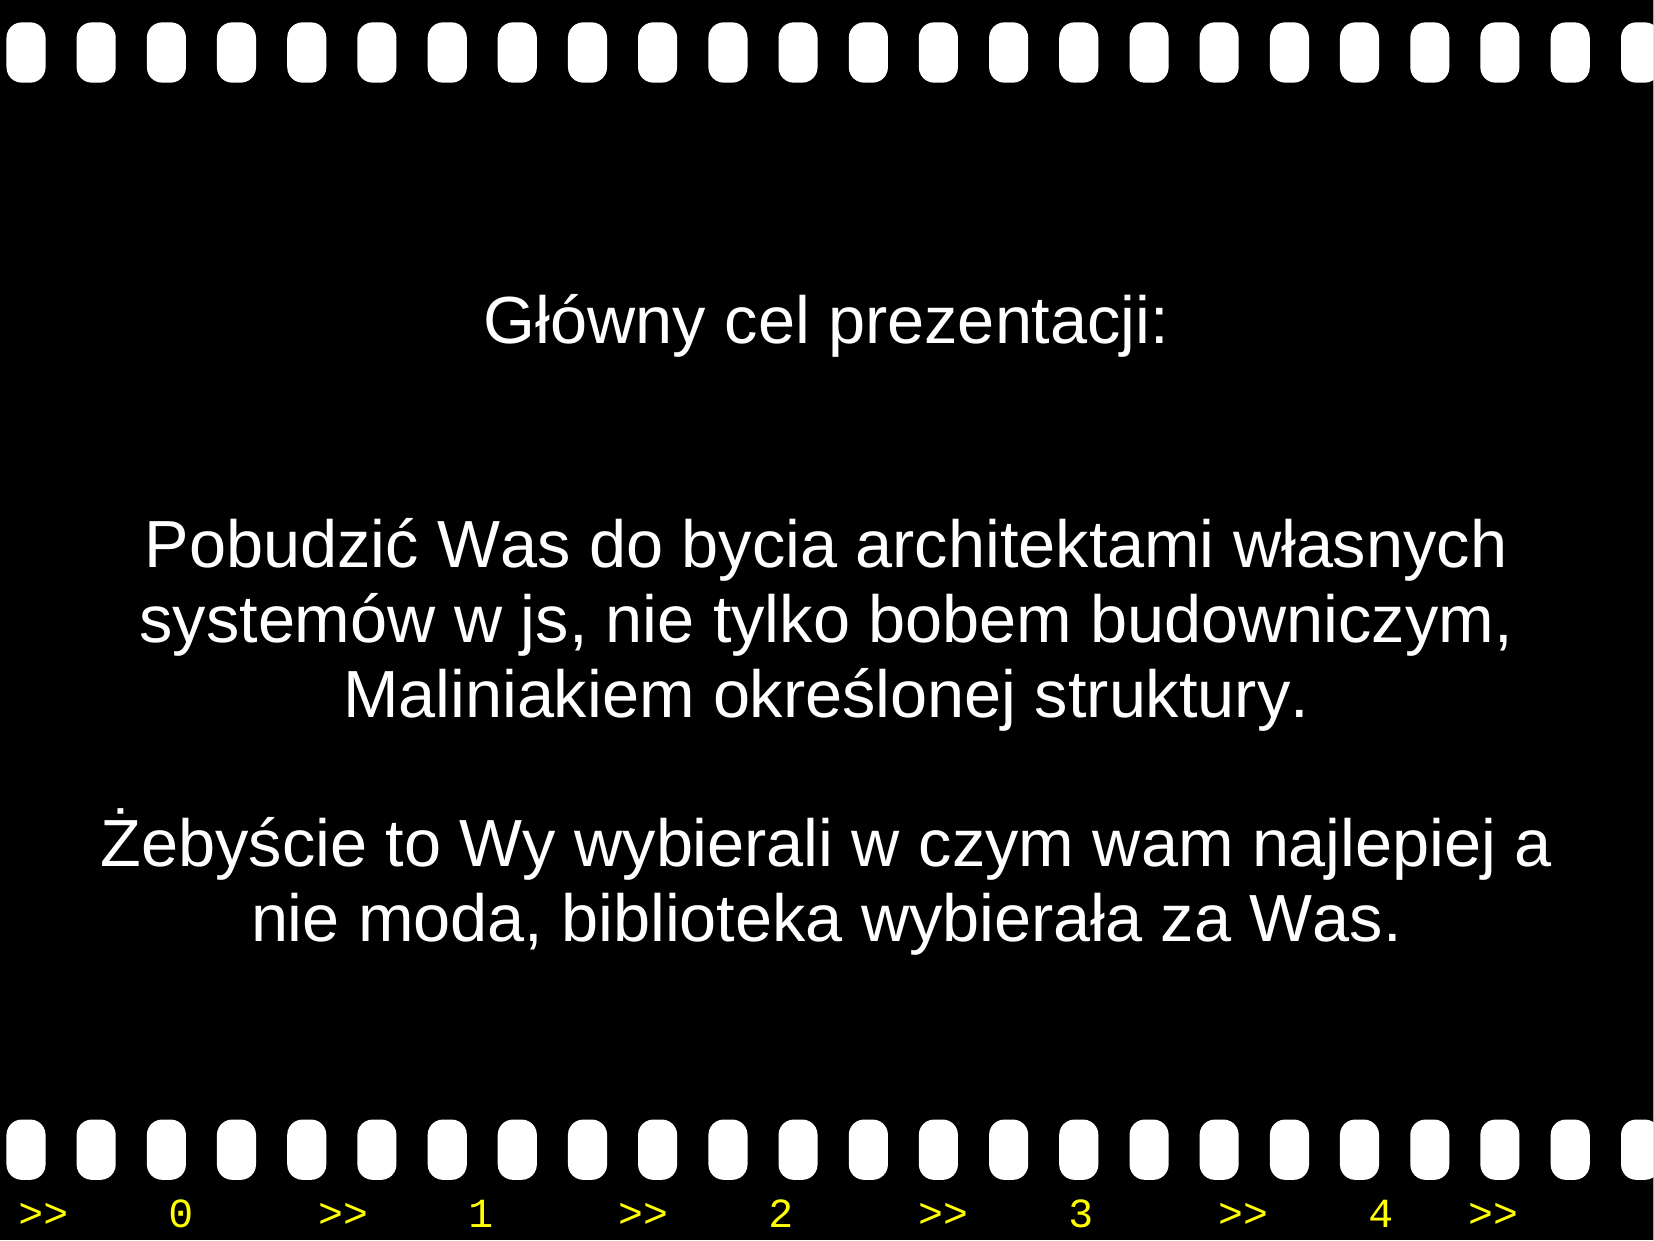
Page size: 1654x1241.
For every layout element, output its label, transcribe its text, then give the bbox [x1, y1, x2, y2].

subtitle Główny cel prezentacji: Pobudzić Was do bycia architektami własnych systemów w js, nie tylko bobem budowniczym, Maliniakiem określonej struktury. Żebyście to Wy wybierali w czym wam najlepiej a nie moda, biblioteka wybierała za Was. [82, 99, 1571, 1140]
